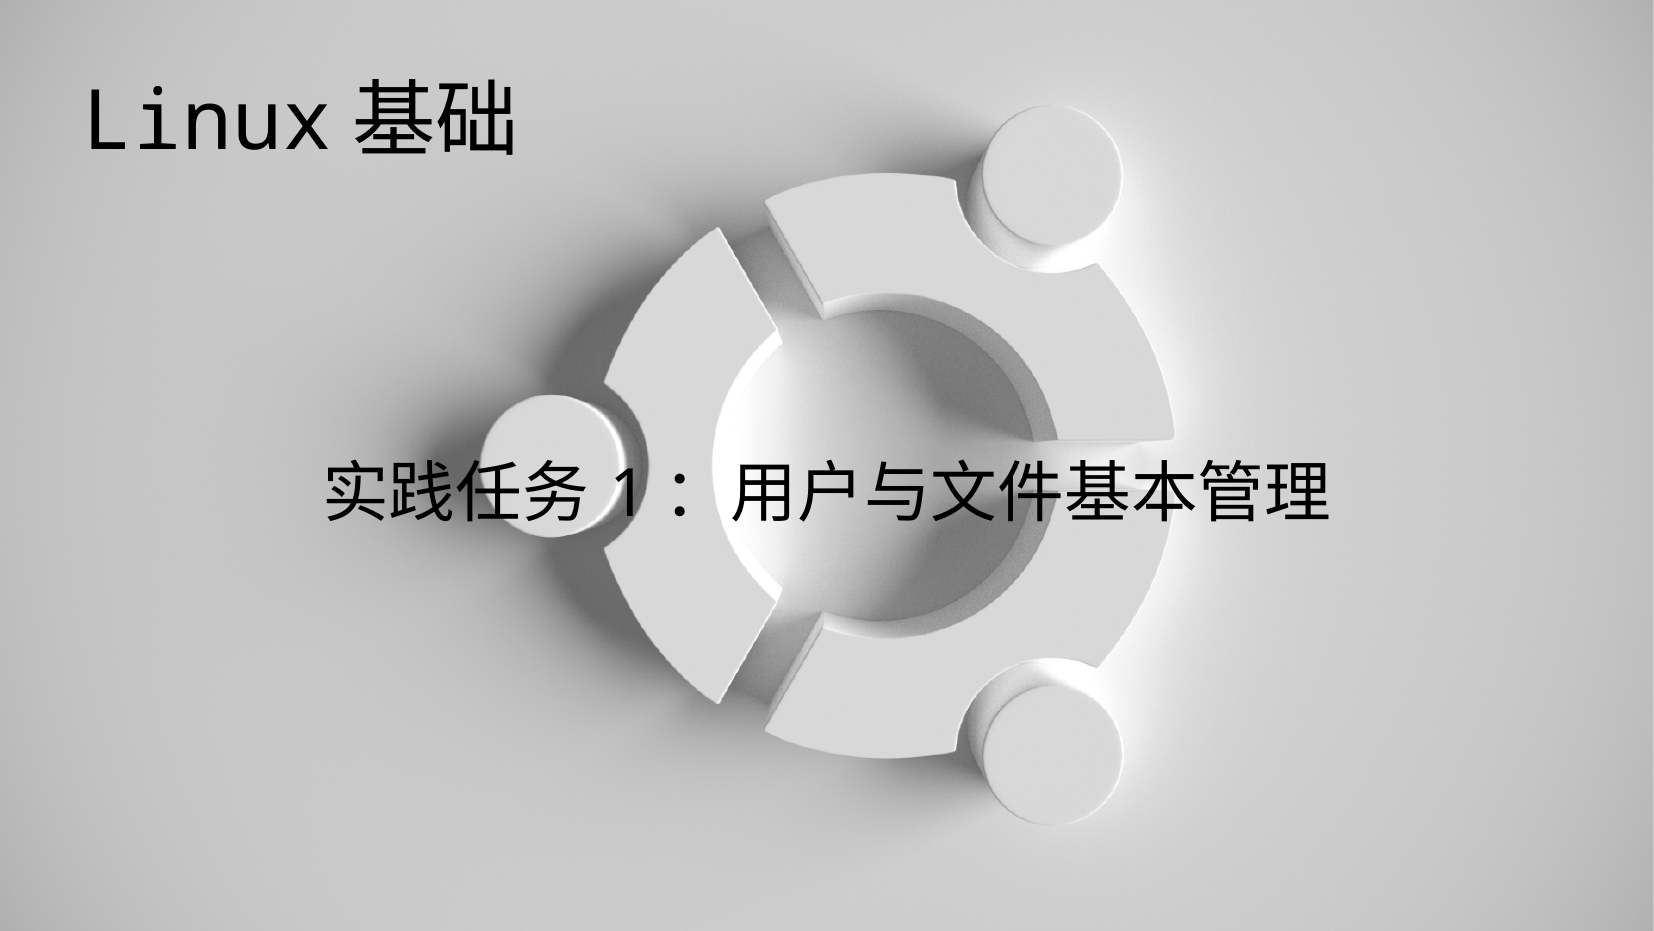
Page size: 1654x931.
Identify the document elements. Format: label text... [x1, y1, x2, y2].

title Linux基础 [82, 37, 1571, 189]
subtitle 实践任务1：用户与文件基本管理 [82, 217, 1571, 758]
picture [0, 0, 1654, 931]
